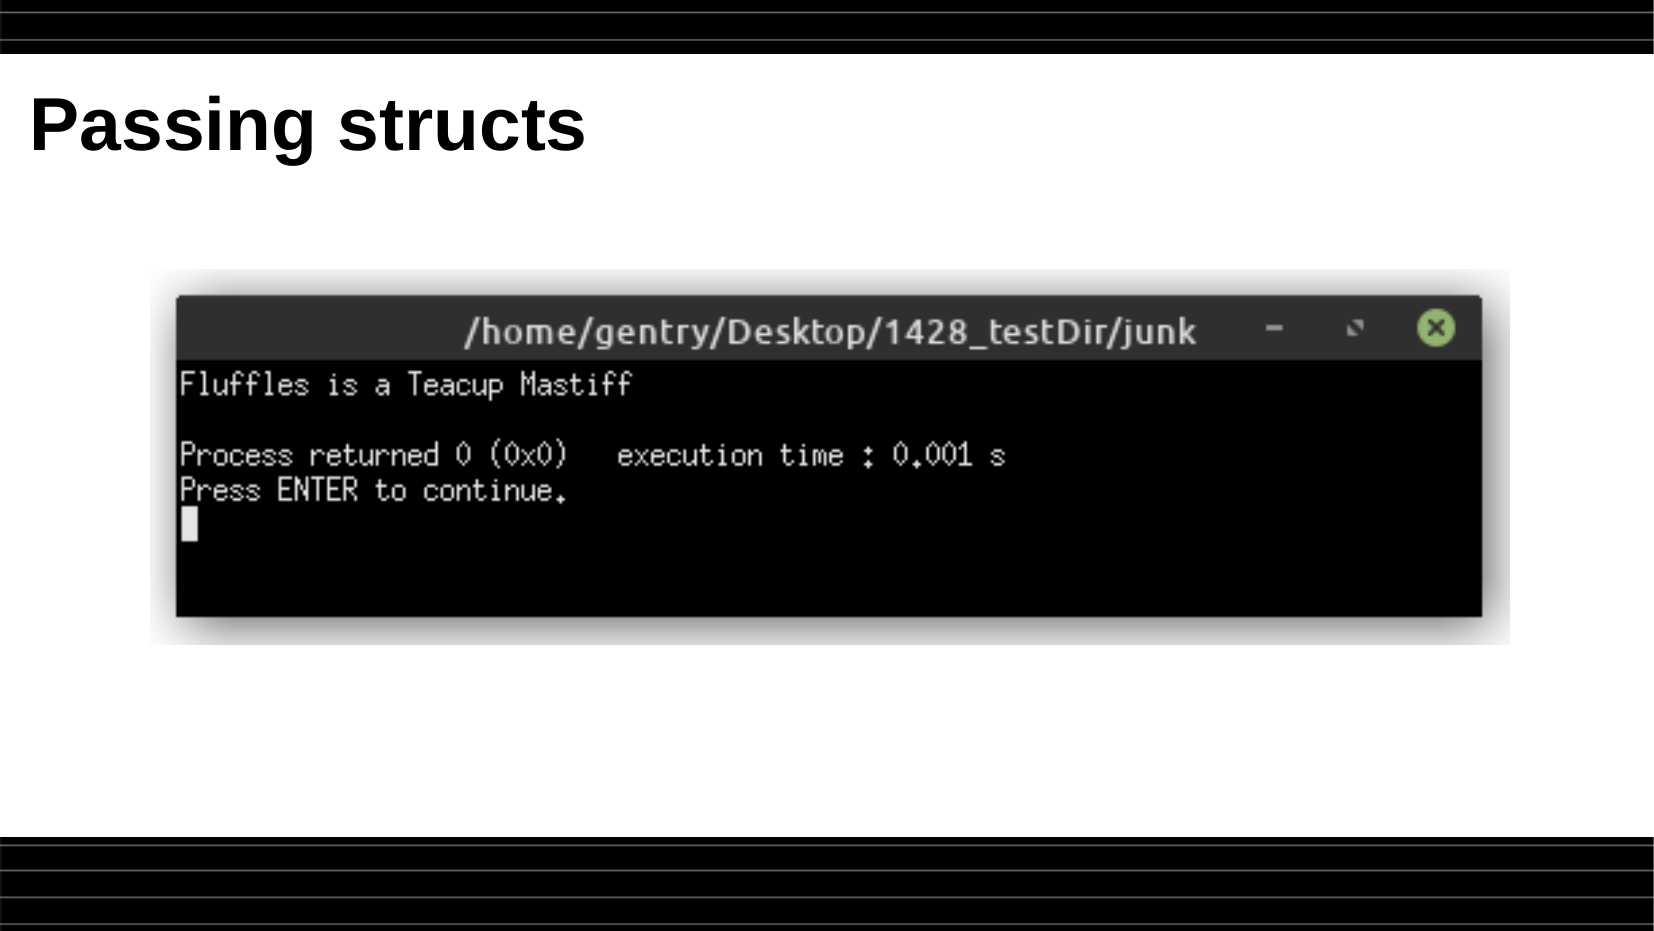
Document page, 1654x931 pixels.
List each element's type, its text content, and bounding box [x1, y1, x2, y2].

picture [150, 269, 1510, 646]
picture [0, 0, 1654, 54]
picture [0, 837, 1654, 931]
text_box Passing structs [15, 75, 1546, 174]
